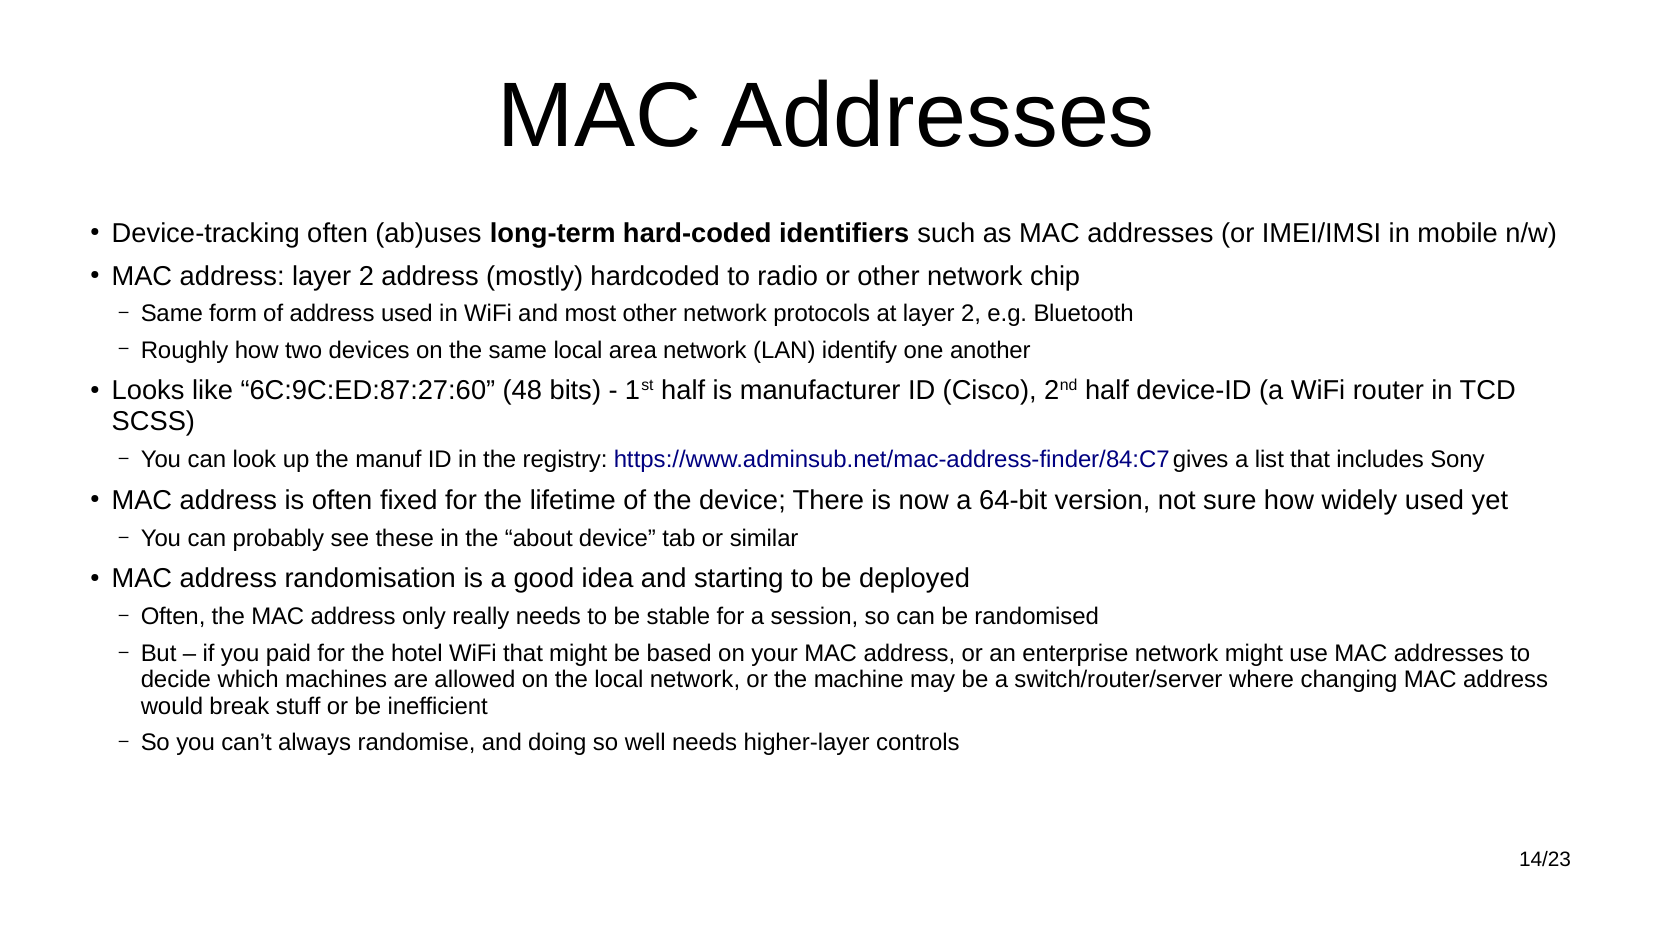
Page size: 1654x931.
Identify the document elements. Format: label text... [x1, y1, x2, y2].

title MAC Addresses [82, 37, 1571, 193]
list Device-tracking often (ab)uses long-term hard-coded identifiers such as MAC addresses (or IMEI/IMSI in mobile n/w) MAC address: layer 2 address (mostly) hardcoded to radio or other network chip Same form of address used in WiFi and most other network protocols at layer 2, e.g. Bluetooth Roughly how two devices on the same local area network (LAN) identify one another Looks like “6C:9C:ED:87:27:60” (48 bits) - 1st half is manufacturer ID (Cisco), 2nd half device-ID (a WiFi router in TCD SCSS) You can look up the manuf ID in the registry: https://www.adminsub.net/mac-address-finder/84:C7 gives a list that includes Sony MAC address is often fixed for the lifetime of the device; There is now a 64-bit version, not sure how widely used yet You can probably see these in the “about device” tab or similar MAC address randomisation is a good idea and starting to be deployed Often, the MAC address only really needs to be stable for a session, so can be randomised But – if you paid for the hotel WiFi that might be based on your MAC address, or an enterprise network might use MAC addresses to decide which machines are allowed on the local network, or the machine may be a switch/router/server where changing MAC address would break stuff or be inefficient So you can’t always randomise, and doing so well needs higher-layer controls [82, 217, 1571, 758]
